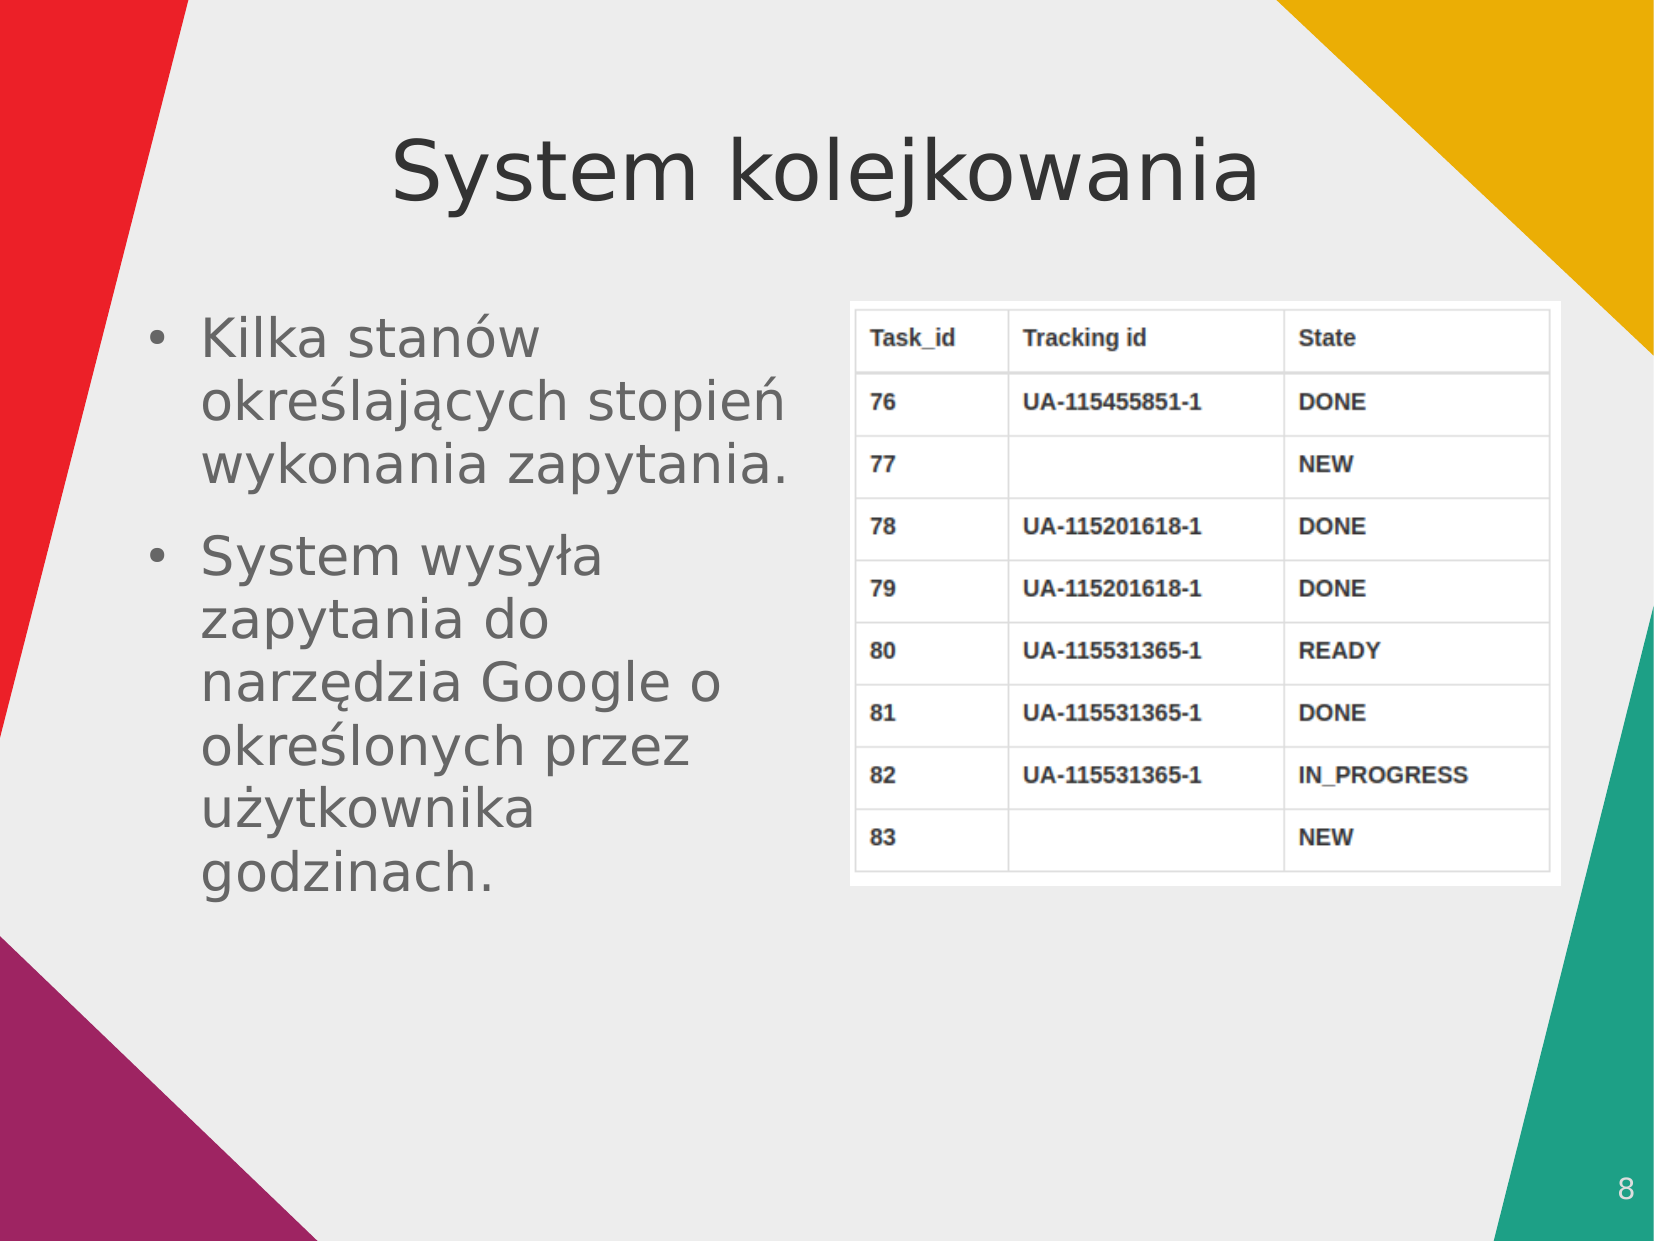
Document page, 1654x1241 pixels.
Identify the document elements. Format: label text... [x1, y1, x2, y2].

title System kolejkowania [114, 73, 1539, 271]
picture [850, 301, 1561, 886]
list Kilka stanów określających stopień wykonania zapytania. System wysyła zapytania do narzędzia Google o określonych przez użytkownika godzinach. [129, 307, 830, 1038]
